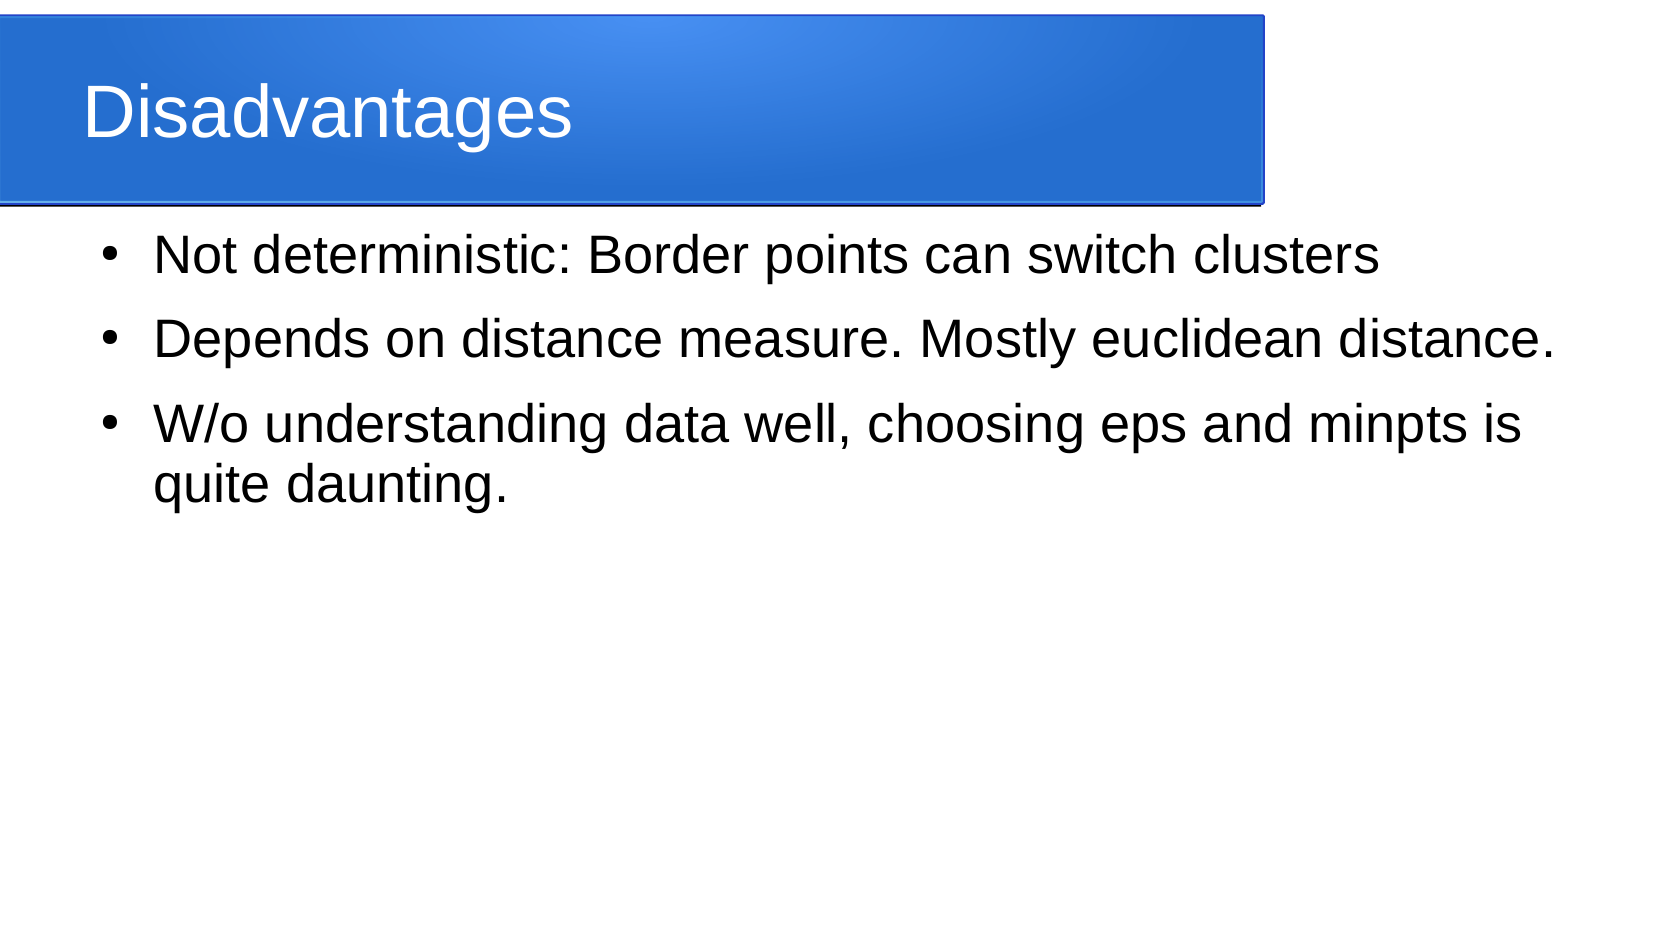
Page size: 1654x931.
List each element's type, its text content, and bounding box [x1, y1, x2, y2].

list Not deterministic: Border points can switch clusters Depends on distance measure. Mostly euclidean distance. W/o understanding data well, choosing eps and minpts is quite daunting. [82, 224, 1571, 764]
title Disadvantages [82, 35, 1235, 189]
